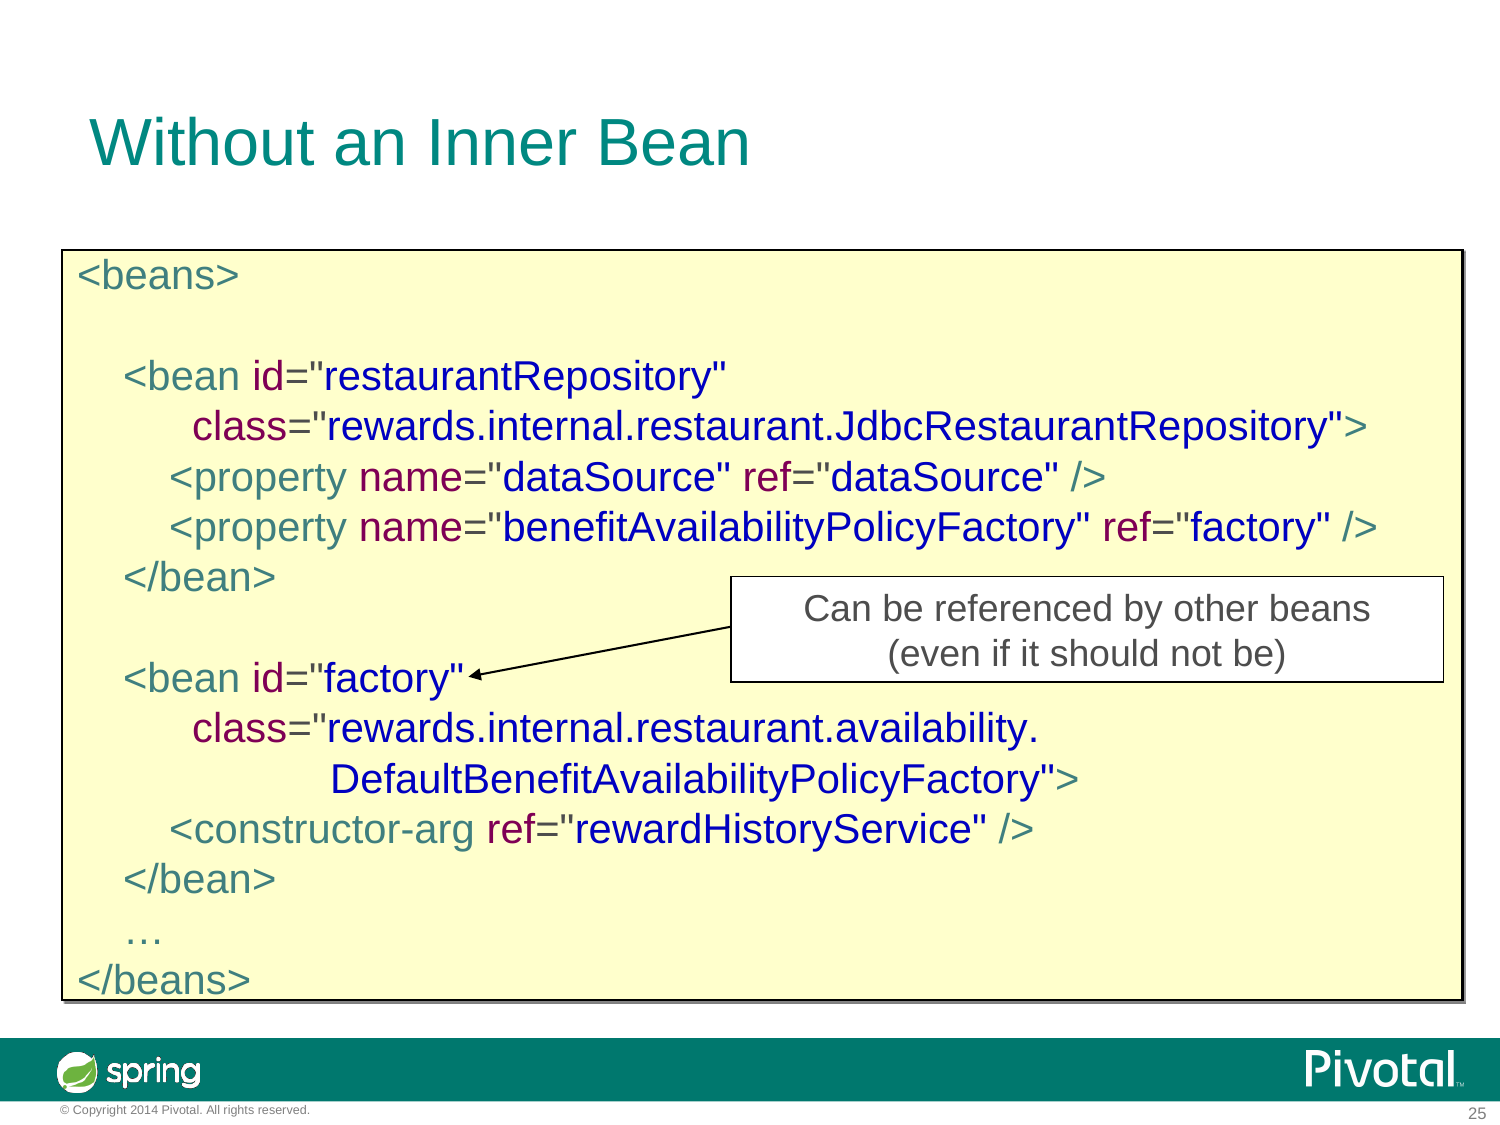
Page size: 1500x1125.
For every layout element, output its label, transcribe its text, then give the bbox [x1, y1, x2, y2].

text_box <beans> <bean id="restaurantRepository" class="rewards.internal.restaurant.JdbcRestaurantRepository"> <property name="dataSource" ref="dataSource" /> <property name="benefitAvailabilityPolicyFactory" ref="factory" /> </bean> <bean id="factory" class="rewards.internal.restaurant.availability. DefaultBenefitAvailabilityPolicyFactory"> <constructor-arg ref="rewardHistoryService" /> </bean> … </beans> [62, 249, 1463, 1000]
text_box Can be referenced by other beans (even if it should not be) [730, 576, 1444, 683]
title Without an Inner Bean [75, 45, 1426, 233]
picture [32, 1041, 210, 1103]
picture [1306, 1050, 1464, 1087]
